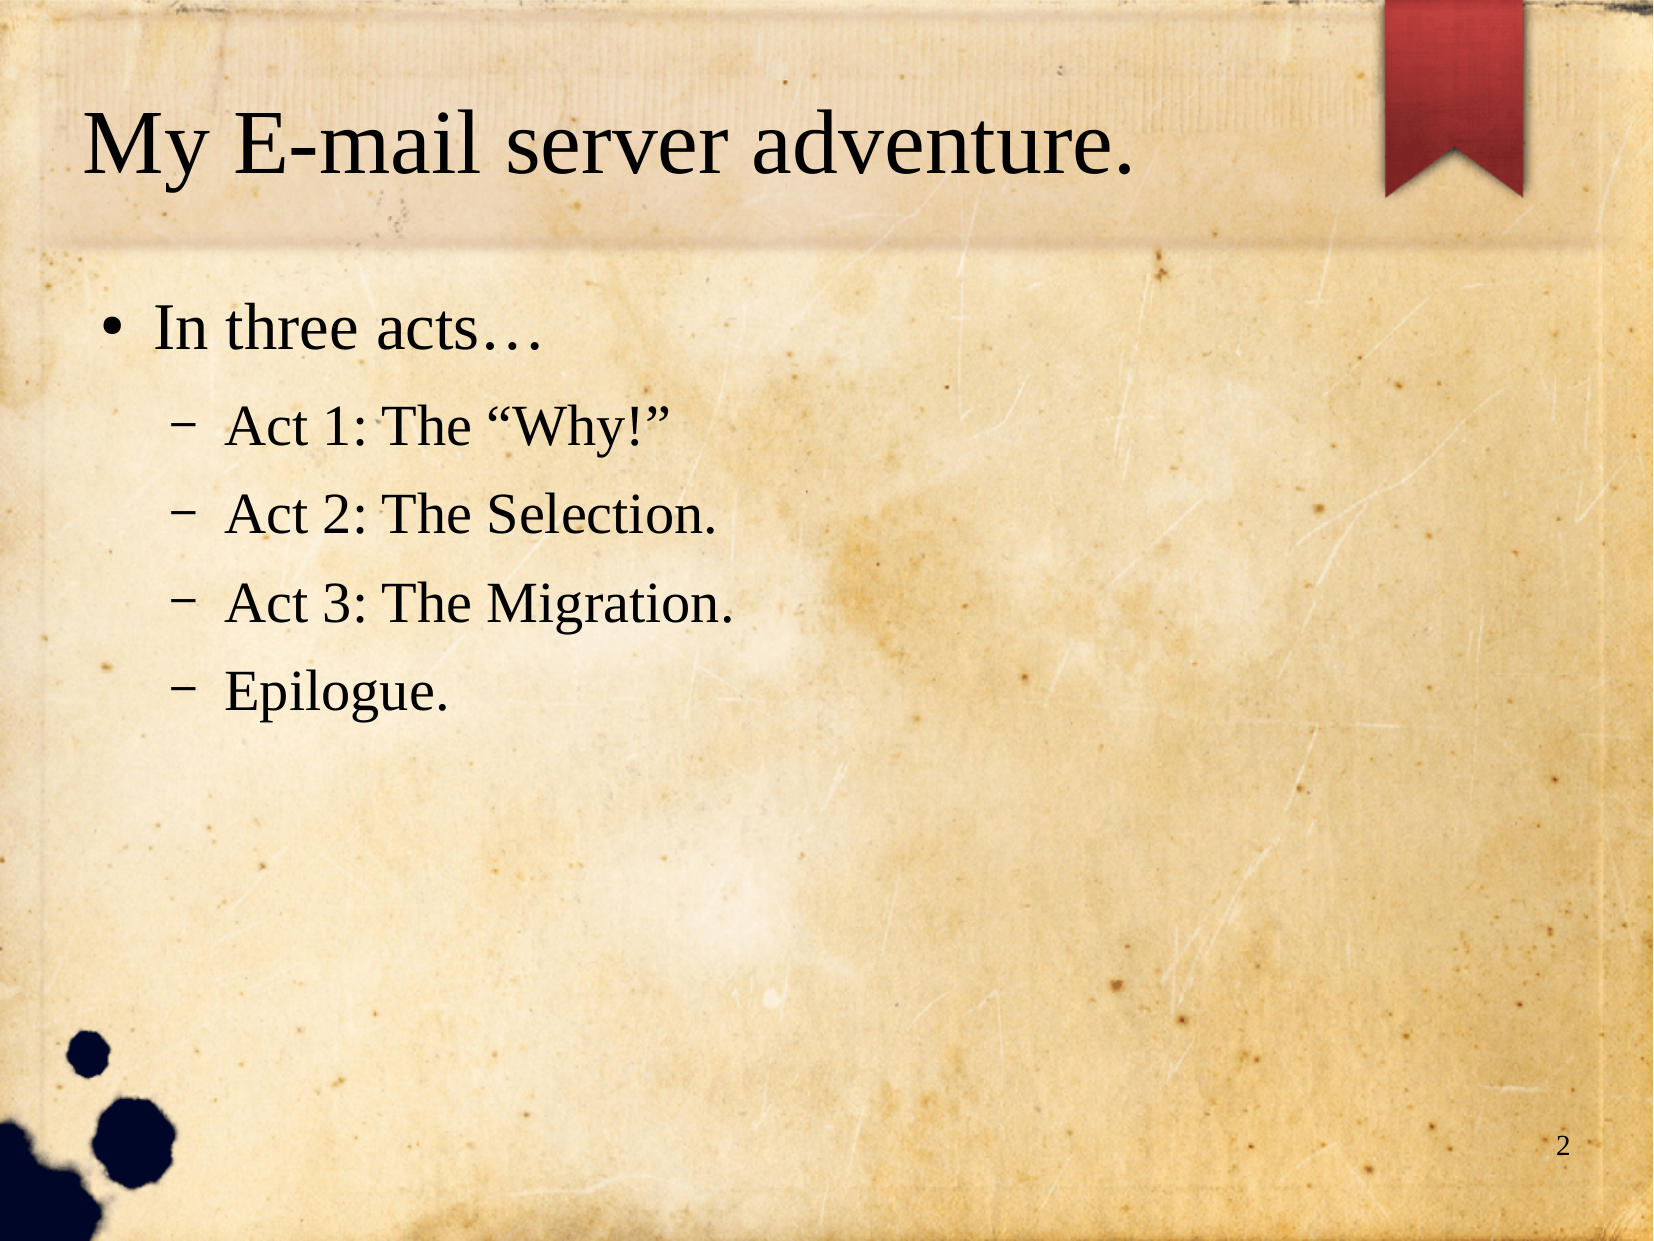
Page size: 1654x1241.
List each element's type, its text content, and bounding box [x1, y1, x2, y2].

list In three acts… Act 1: The “Why!” Act 2: The Selection. Act 3: The Migration. Epilogue. [82, 290, 1538, 1010]
title My E-mail server adventure. [82, 49, 1347, 237]
picture [0, 0, 1654, 1241]
